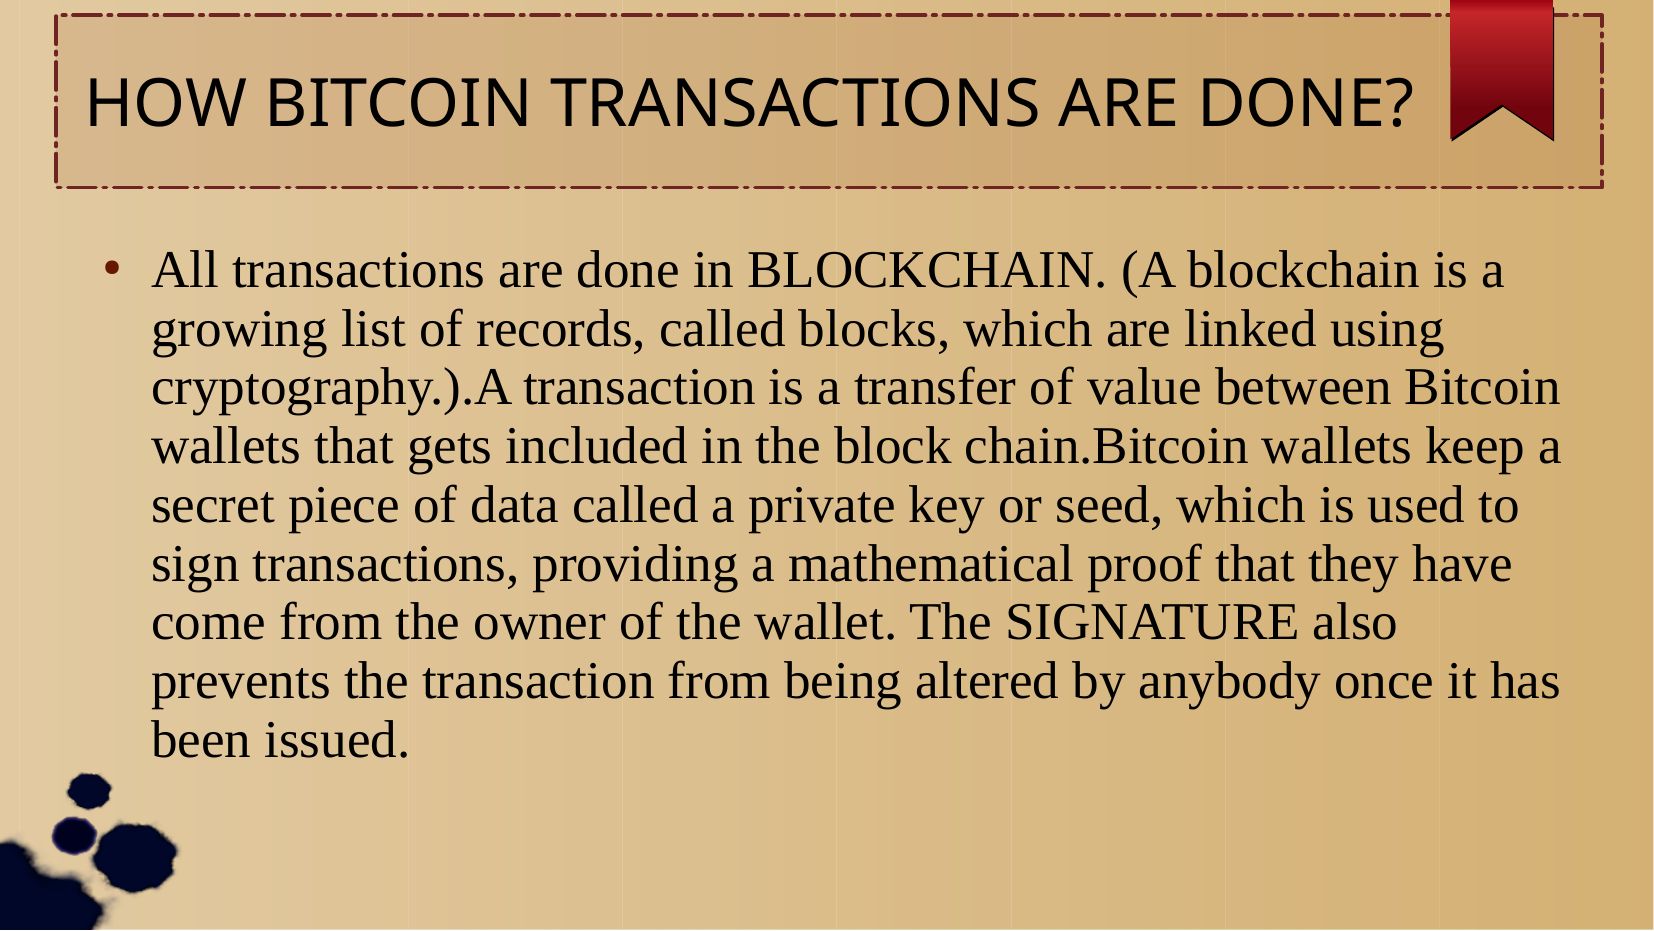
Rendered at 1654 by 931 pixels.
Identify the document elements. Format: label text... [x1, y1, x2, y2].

list All transactions are done in BLOCKCHAIN. (A blockchain is a growing list of records, called blocks, which are linked using cryptography.).A transaction is a transfer of value between Bitcoin wallets that gets included in the block chain.Bitcoin wallets keep a secret piece of data called a private key or seed, which is used to sign transactions, providing a mathematical proof that they have come from the owner of the wallet. The SIGNATURE also prevents the transaction from being altered by anybody once it has been issued. [86, 240, 1576, 780]
title HOW BITCOIN TRANSACTIONS ARE DONE? [59, 11, 1441, 189]
